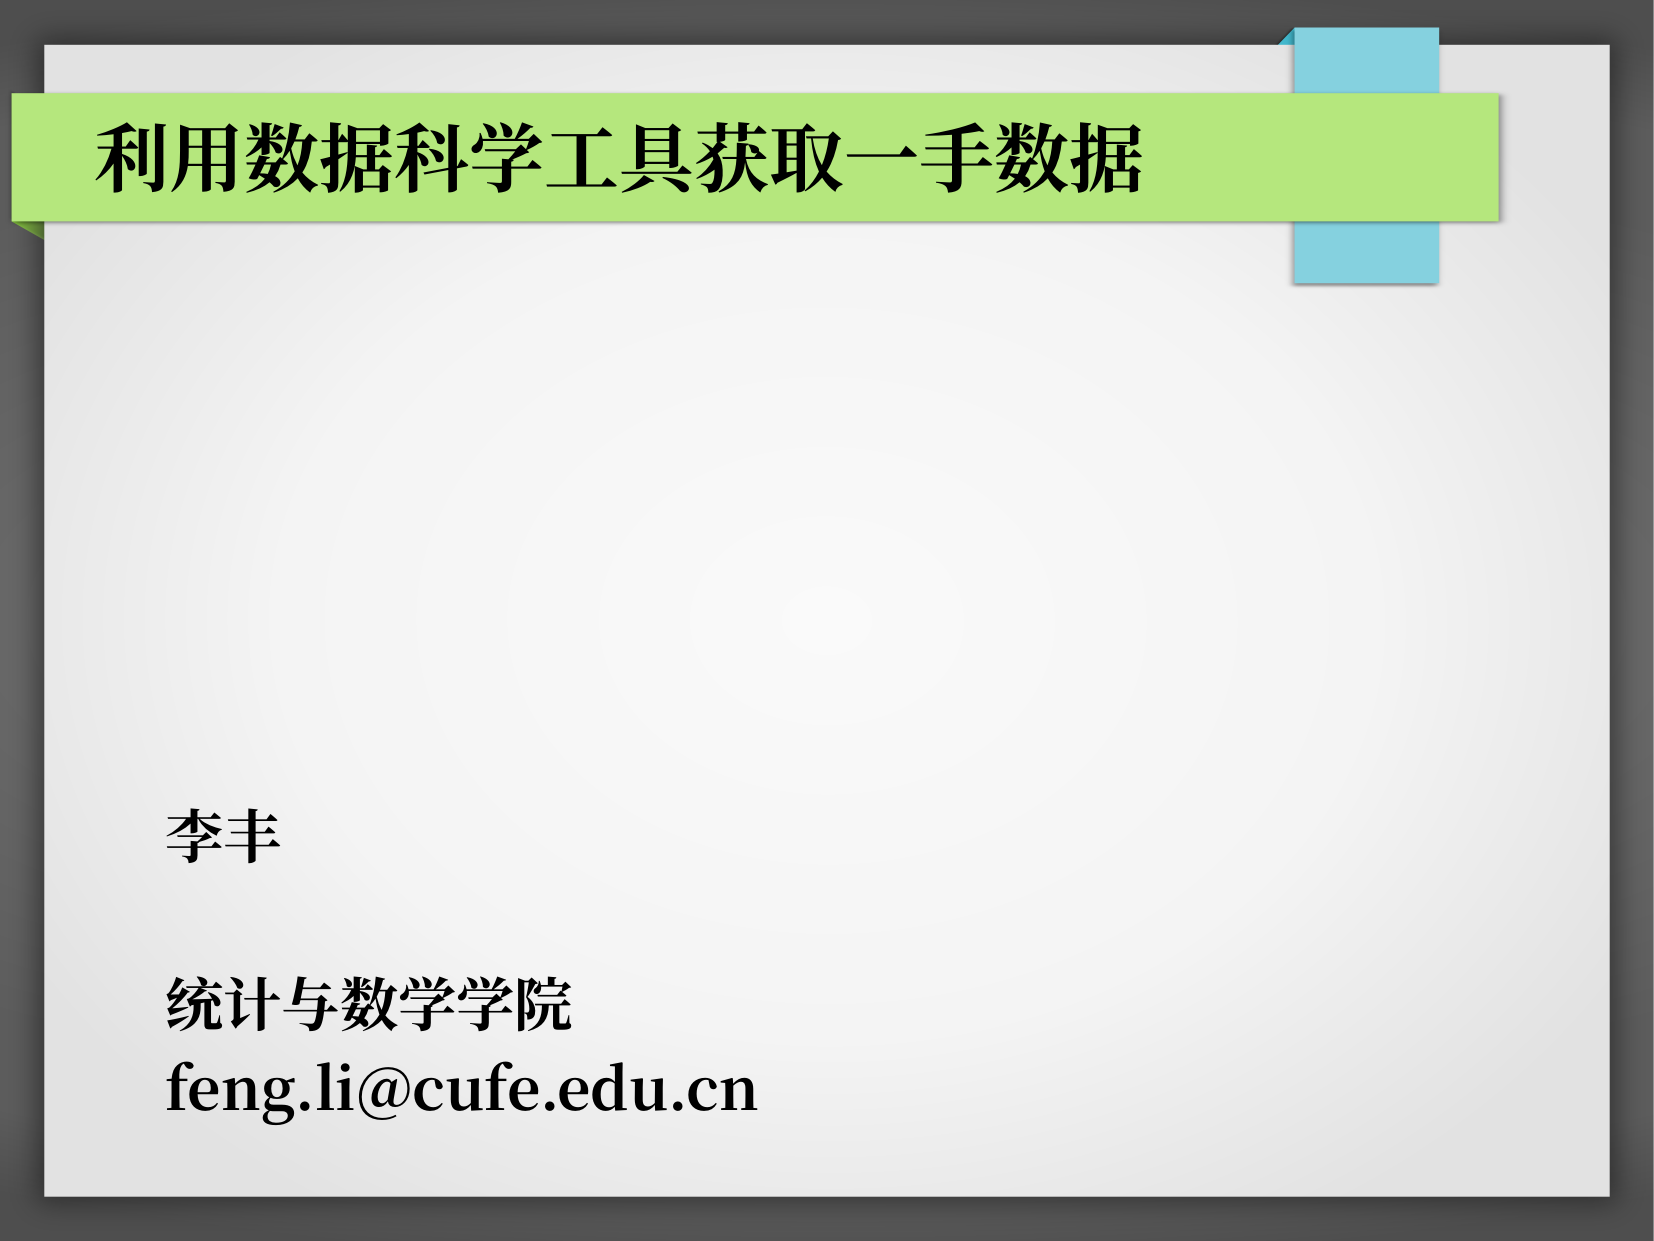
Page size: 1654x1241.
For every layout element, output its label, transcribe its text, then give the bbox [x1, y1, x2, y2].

title 利用数据科学工具获取一手数据 [94, 70, 1323, 237]
subtitle 李丰 统计与数学学院 feng.li@cufe.edu.cn [165, 791, 863, 1127]
picture [0, 0, 1654, 1241]
